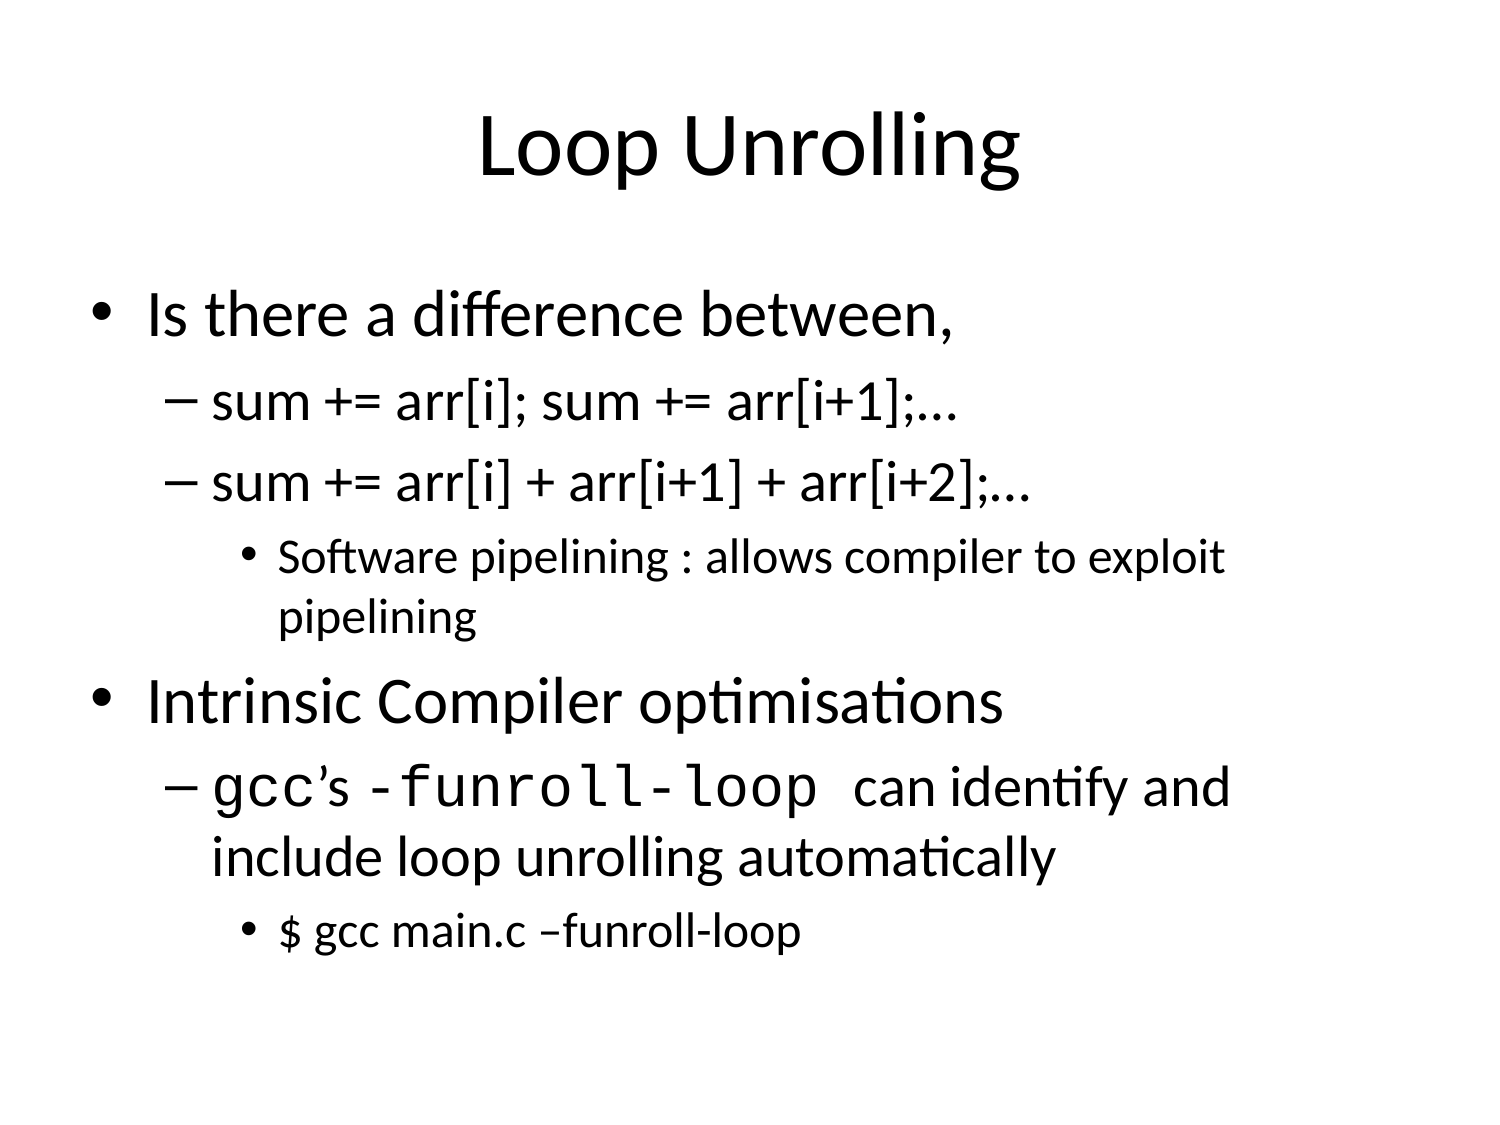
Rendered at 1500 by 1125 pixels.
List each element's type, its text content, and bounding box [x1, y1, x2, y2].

list Is there a difference between, sum += arr[i]; sum += arr[i+1];… sum += arr[i] + arr[i+1] + arr[i+2];… Software pipelining : allows compiler to exploit pipelining Intrinsic Compiler optimisations gcc’s -funroll-loop can identify and include loop unrolling automatically $ gcc main.c –funroll-loop [75, 262, 1425, 1005]
title Loop Unrolling [75, 45, 1425, 233]
